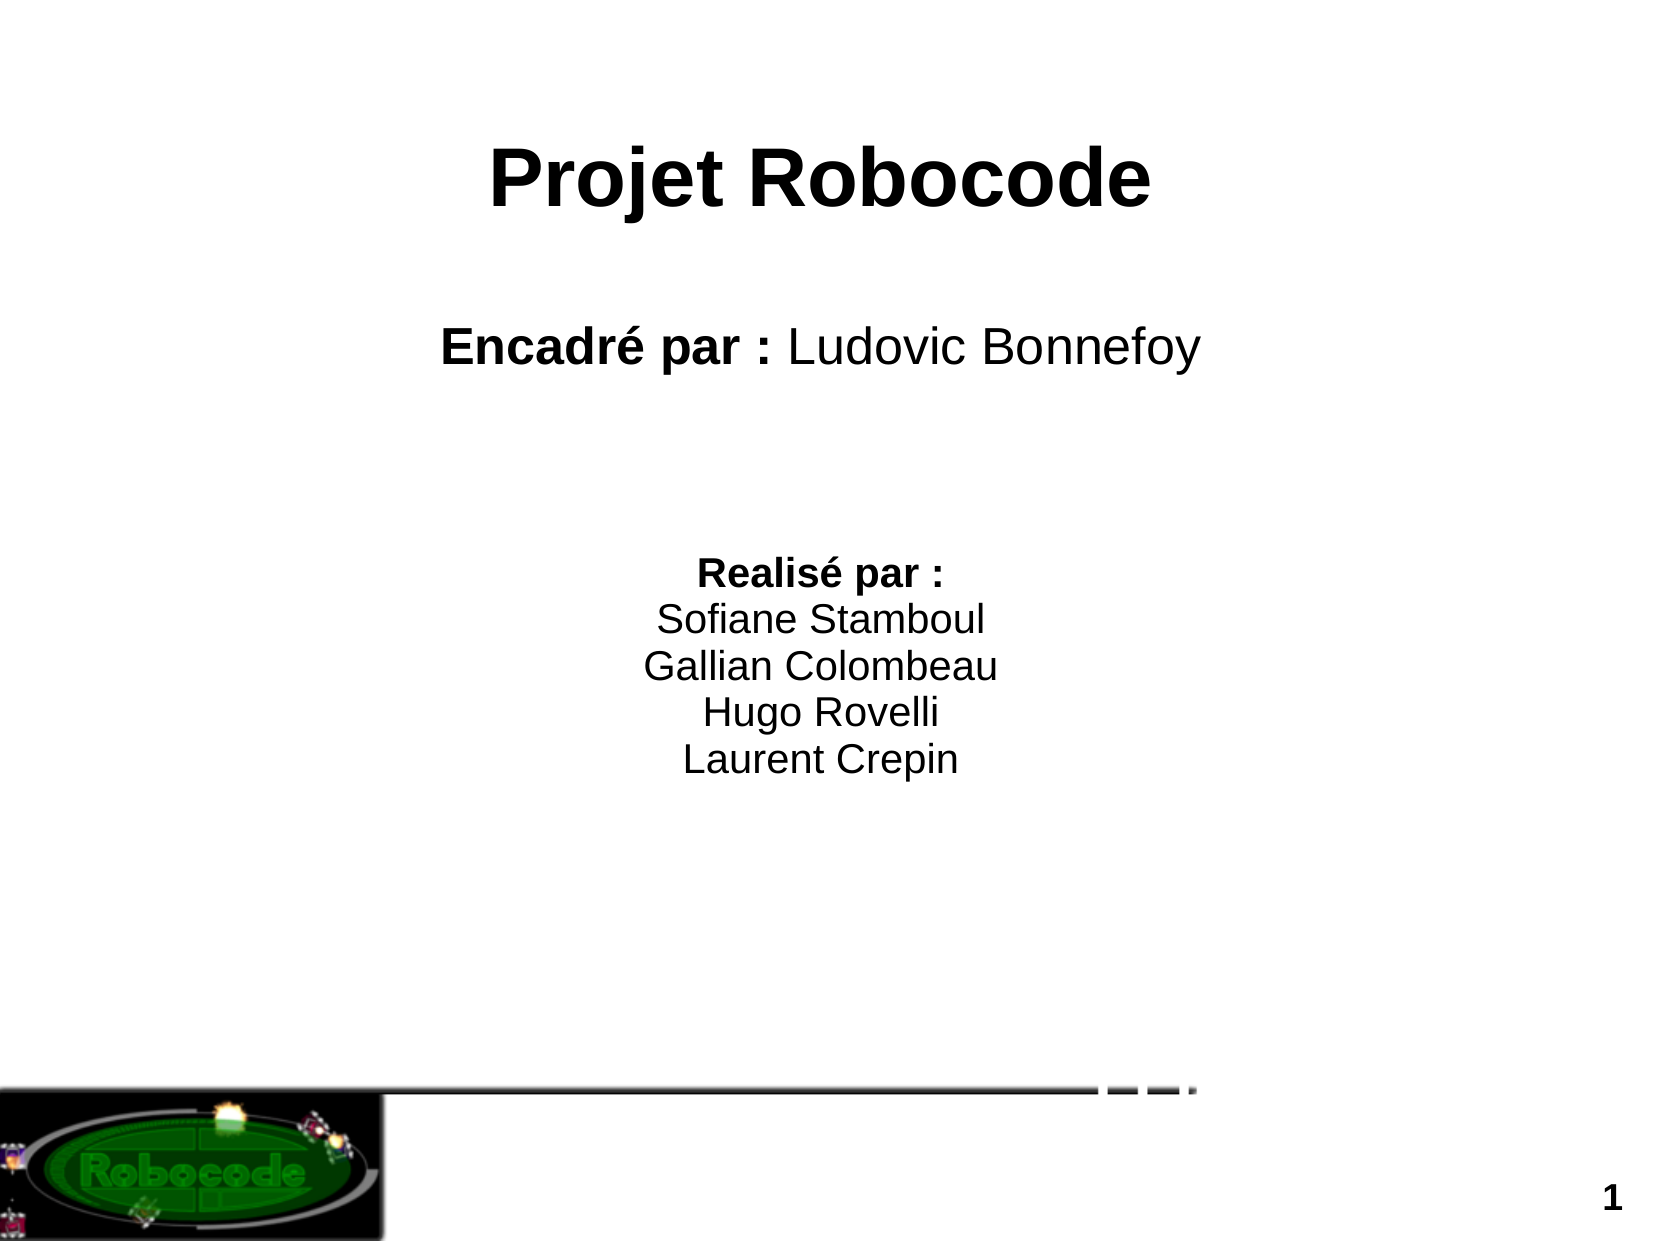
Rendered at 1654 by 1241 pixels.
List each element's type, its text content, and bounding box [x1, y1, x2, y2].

picture [0, 0, 1625, 1241]
text_box <numéro> [1587, 1169, 1654, 1241]
subtitle Projet Robocode Encadré par : Ludovic Bonnefoy Realisé par : Sofiane Stamboul Gallian Colombeau Hugo Rovelli Laurent Crepin [76, 3, 1565, 1063]
